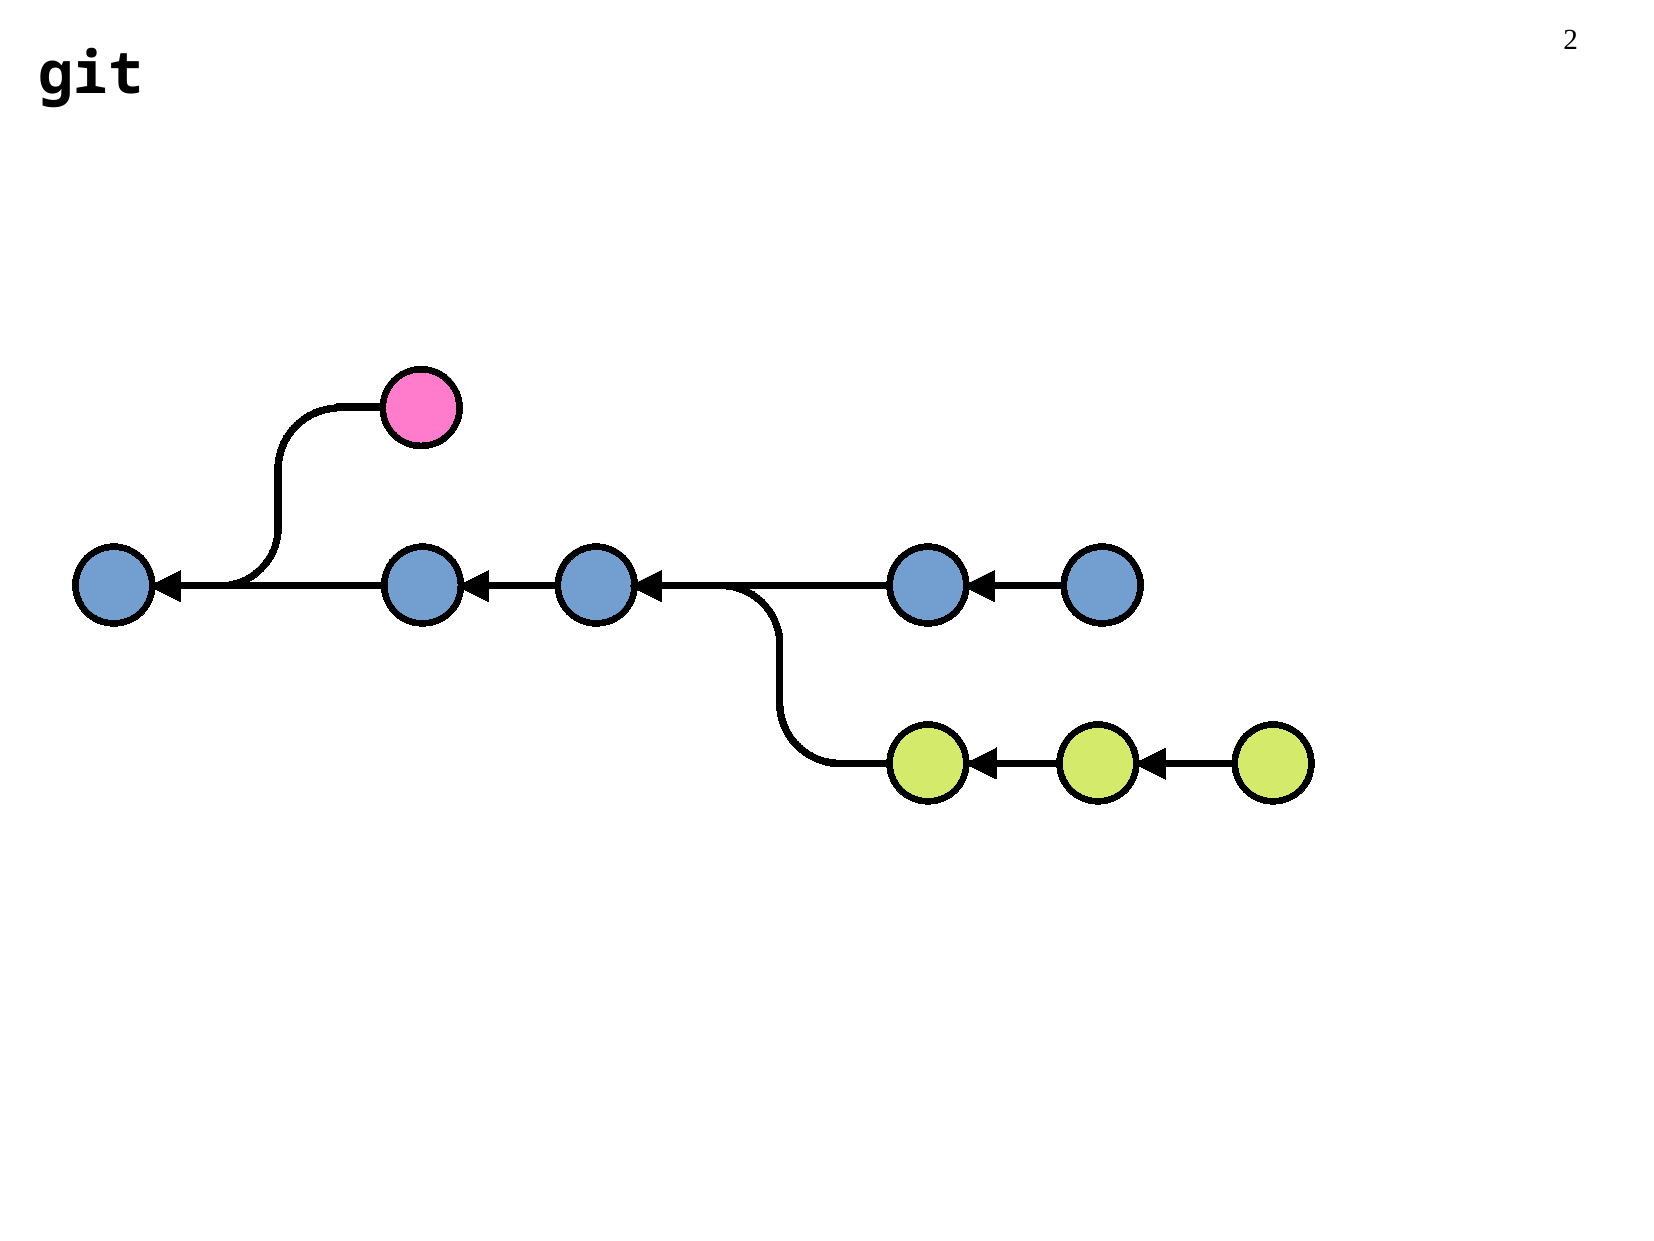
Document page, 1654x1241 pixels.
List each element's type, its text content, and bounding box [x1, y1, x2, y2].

text_box git [23, 23, 969, 237]
text_box [72, 366, 1315, 805]
